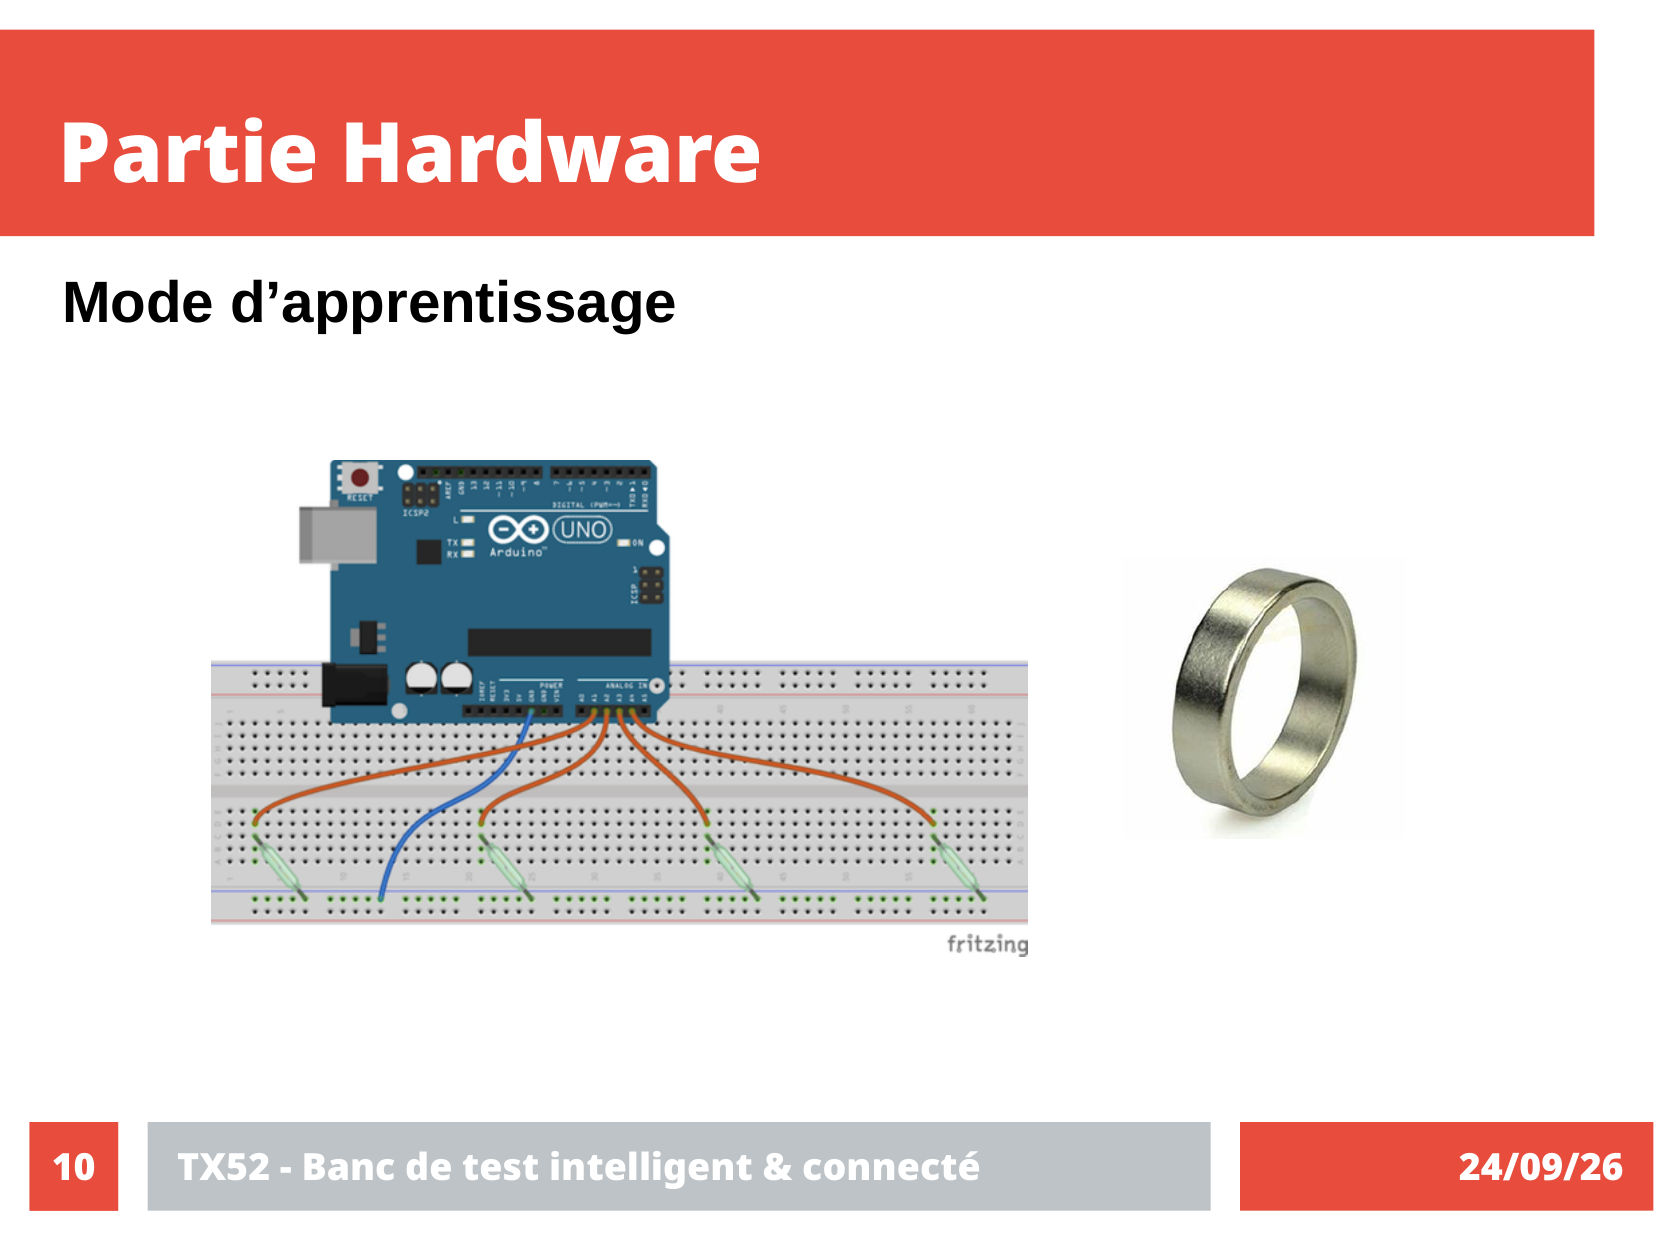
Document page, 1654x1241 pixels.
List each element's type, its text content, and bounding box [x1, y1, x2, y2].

title Partie Hardware [59, 59, 1595, 207]
text_box Mode d’apprentissage [47, 262, 693, 343]
picture [211, 460, 1028, 957]
picture [1122, 555, 1406, 839]
